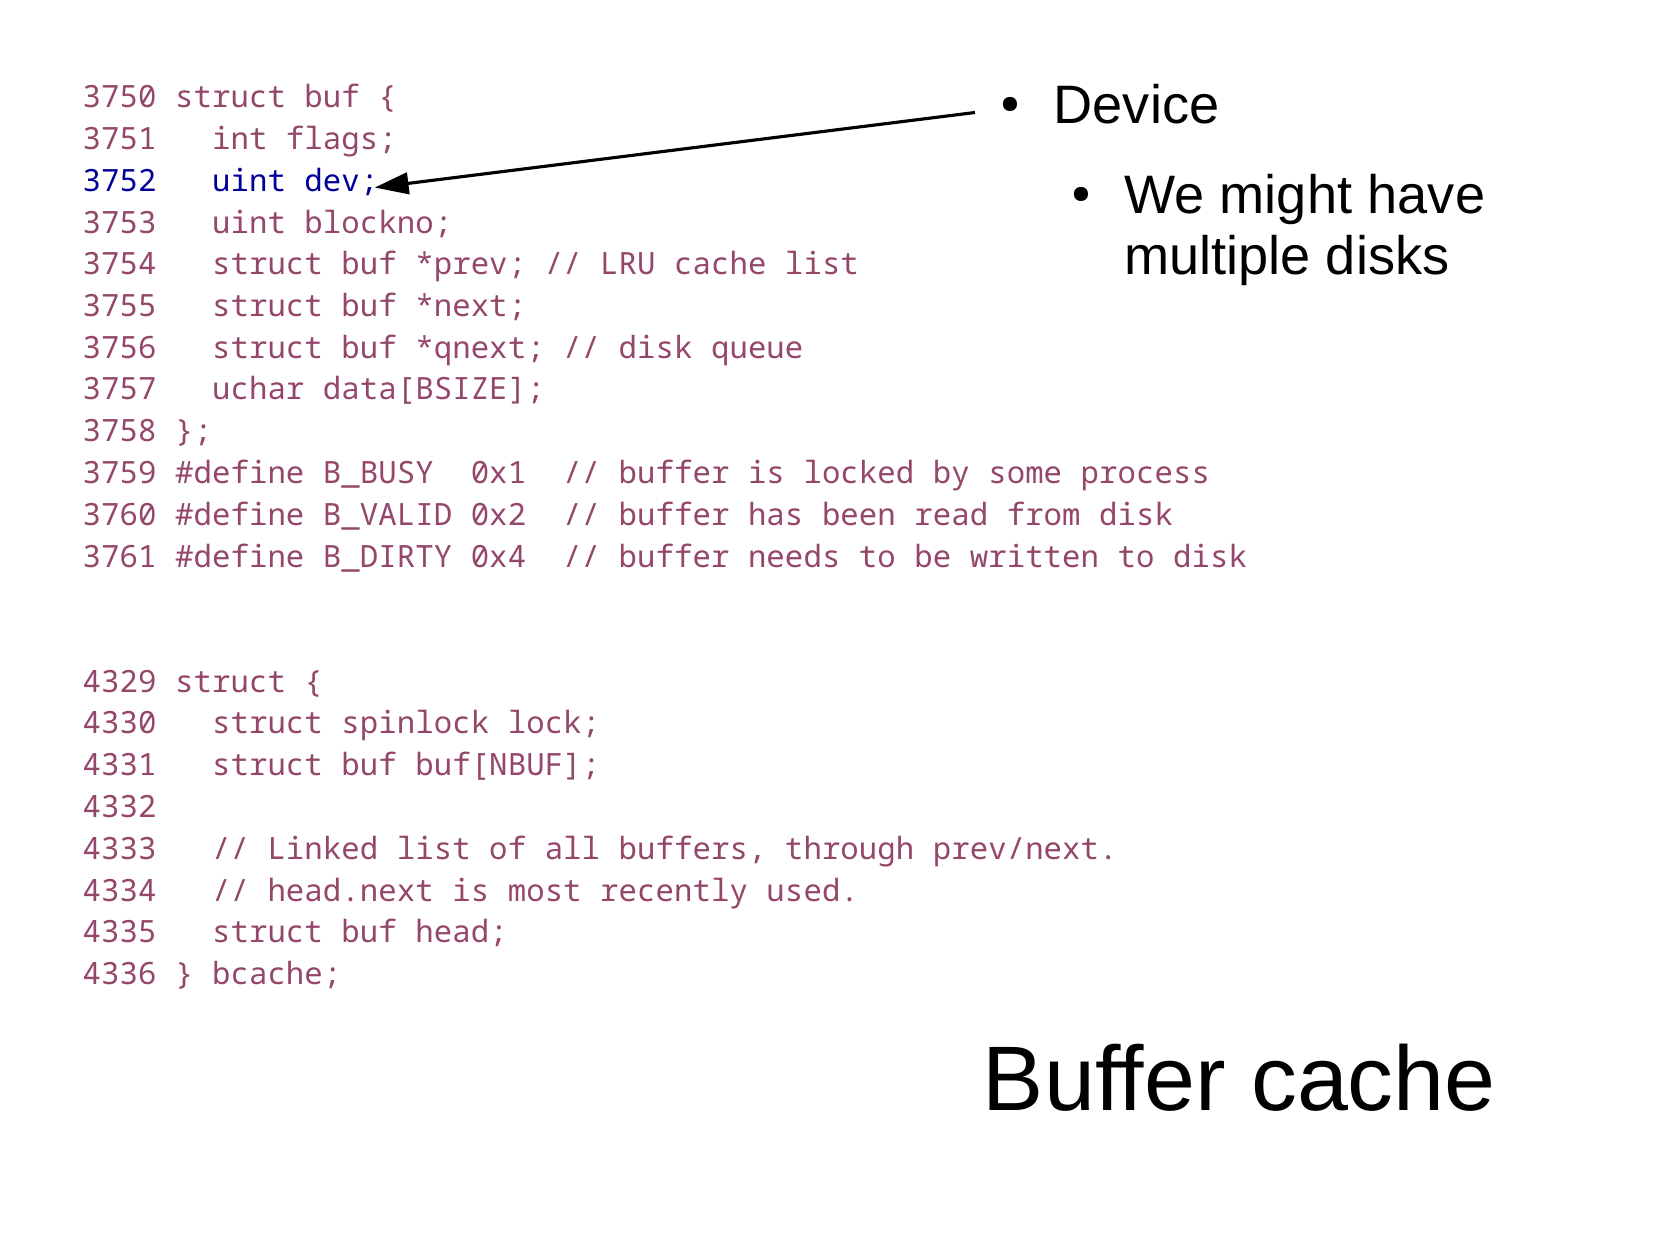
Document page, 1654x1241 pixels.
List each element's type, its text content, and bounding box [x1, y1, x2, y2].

title Buffer cache [904, 975, 1576, 1183]
list Device We might have multiple disks [982, 75, 1613, 451]
list 3750 struct buf { 3751 int flags; 3752 uint dev; 3753 uint blockno; 3754 struct buf *prev; // LRU cache list 3755 struct buf *next; 3756 struct buf *qnext; // disk queue 3757 uchar data[BSIZE]; 3758 }; 3759 #define B_BUSY 0x1 // buffer is locked by some process 3760 #define B_VALID 0x2 // buffer has been read from disk 3761 #define B_DIRTY 0x4 // buffer needs to be written to disk 4329 struct { 4330 struct spinlock lock; 4331 struct buf buf[NBUF]; 4332 4333 // Linked list of all buffers, through prev/next. 4334 // head.next is most recently used. 4335 struct buf head; 4336 } bcache; [82, 75, 1571, 1010]
